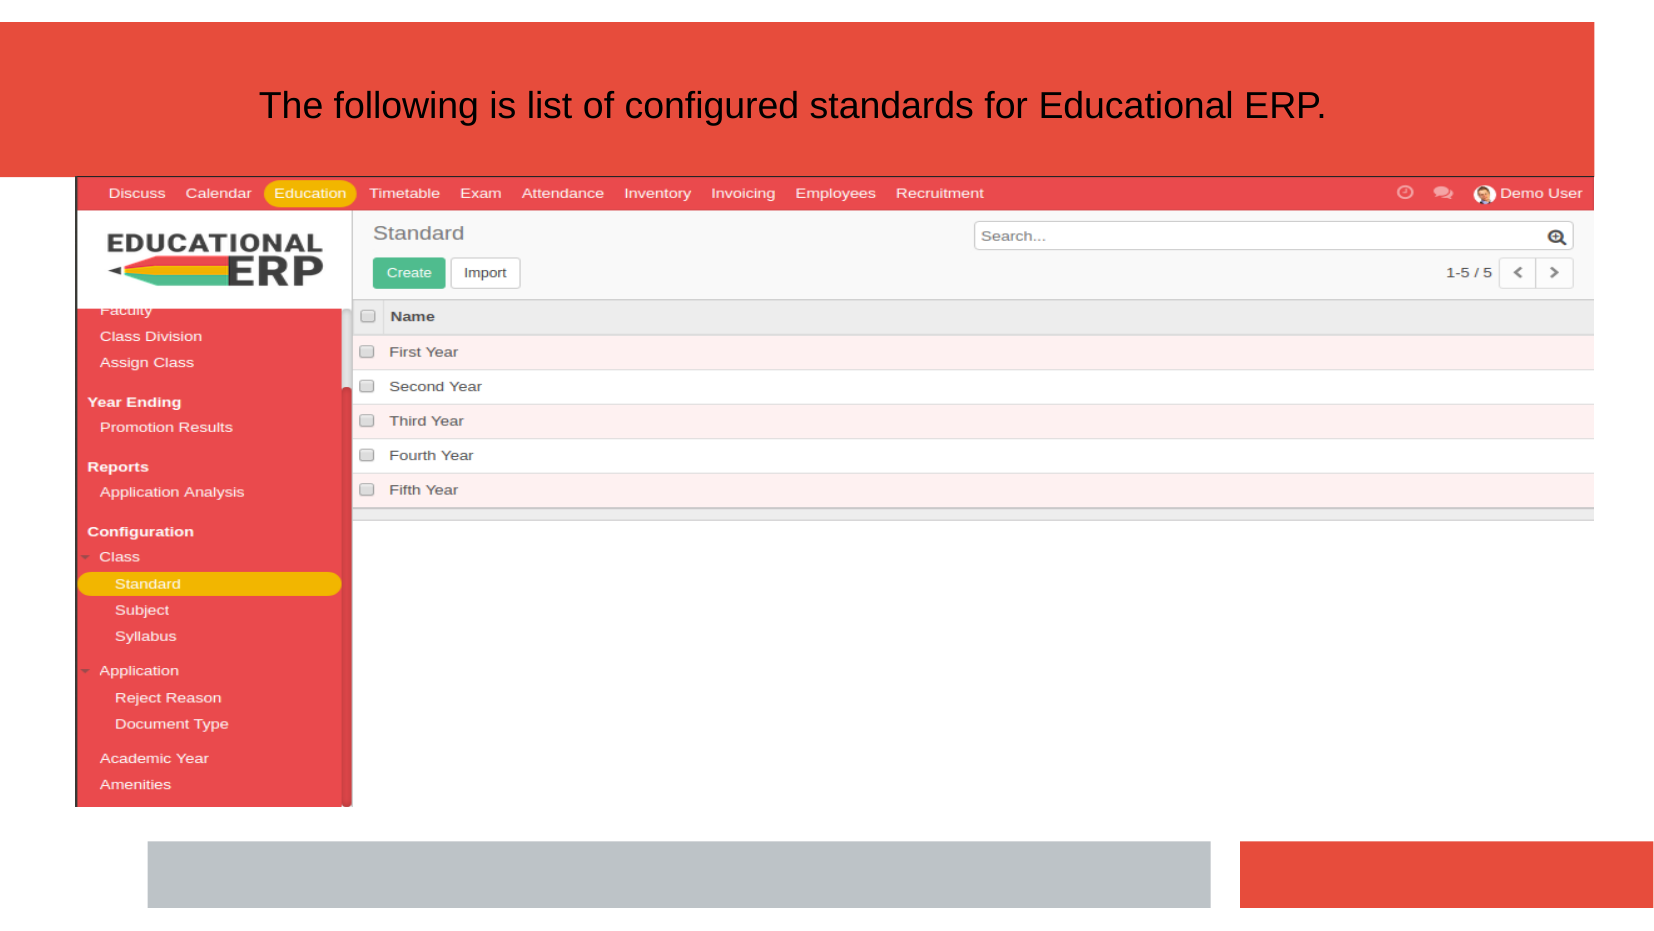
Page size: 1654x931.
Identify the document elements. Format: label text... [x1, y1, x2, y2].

text_box The following is list of configured standards for Educational ERP. [243, 77, 1343, 135]
picture [75, 176, 1594, 807]
